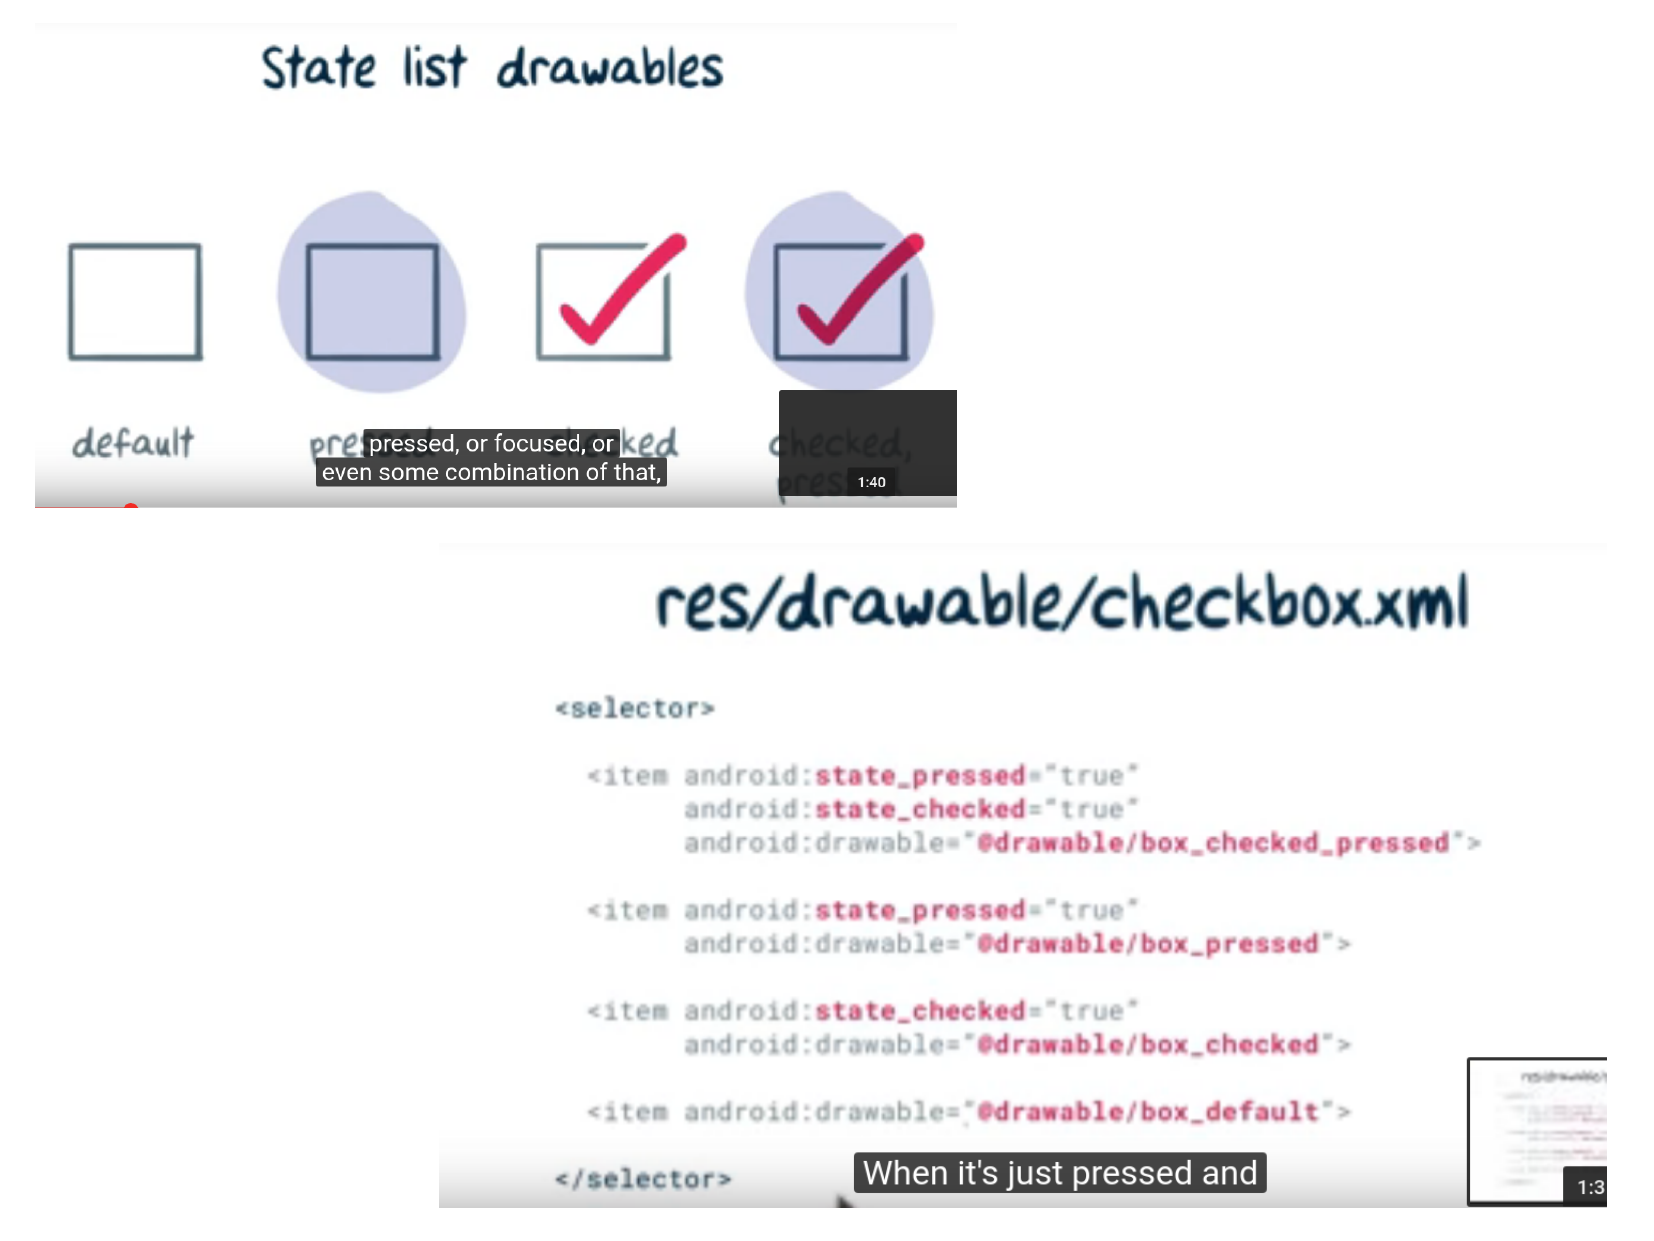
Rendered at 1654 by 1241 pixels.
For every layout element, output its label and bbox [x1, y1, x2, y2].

picture [439, 543, 1607, 1208]
picture [35, 23, 957, 509]
